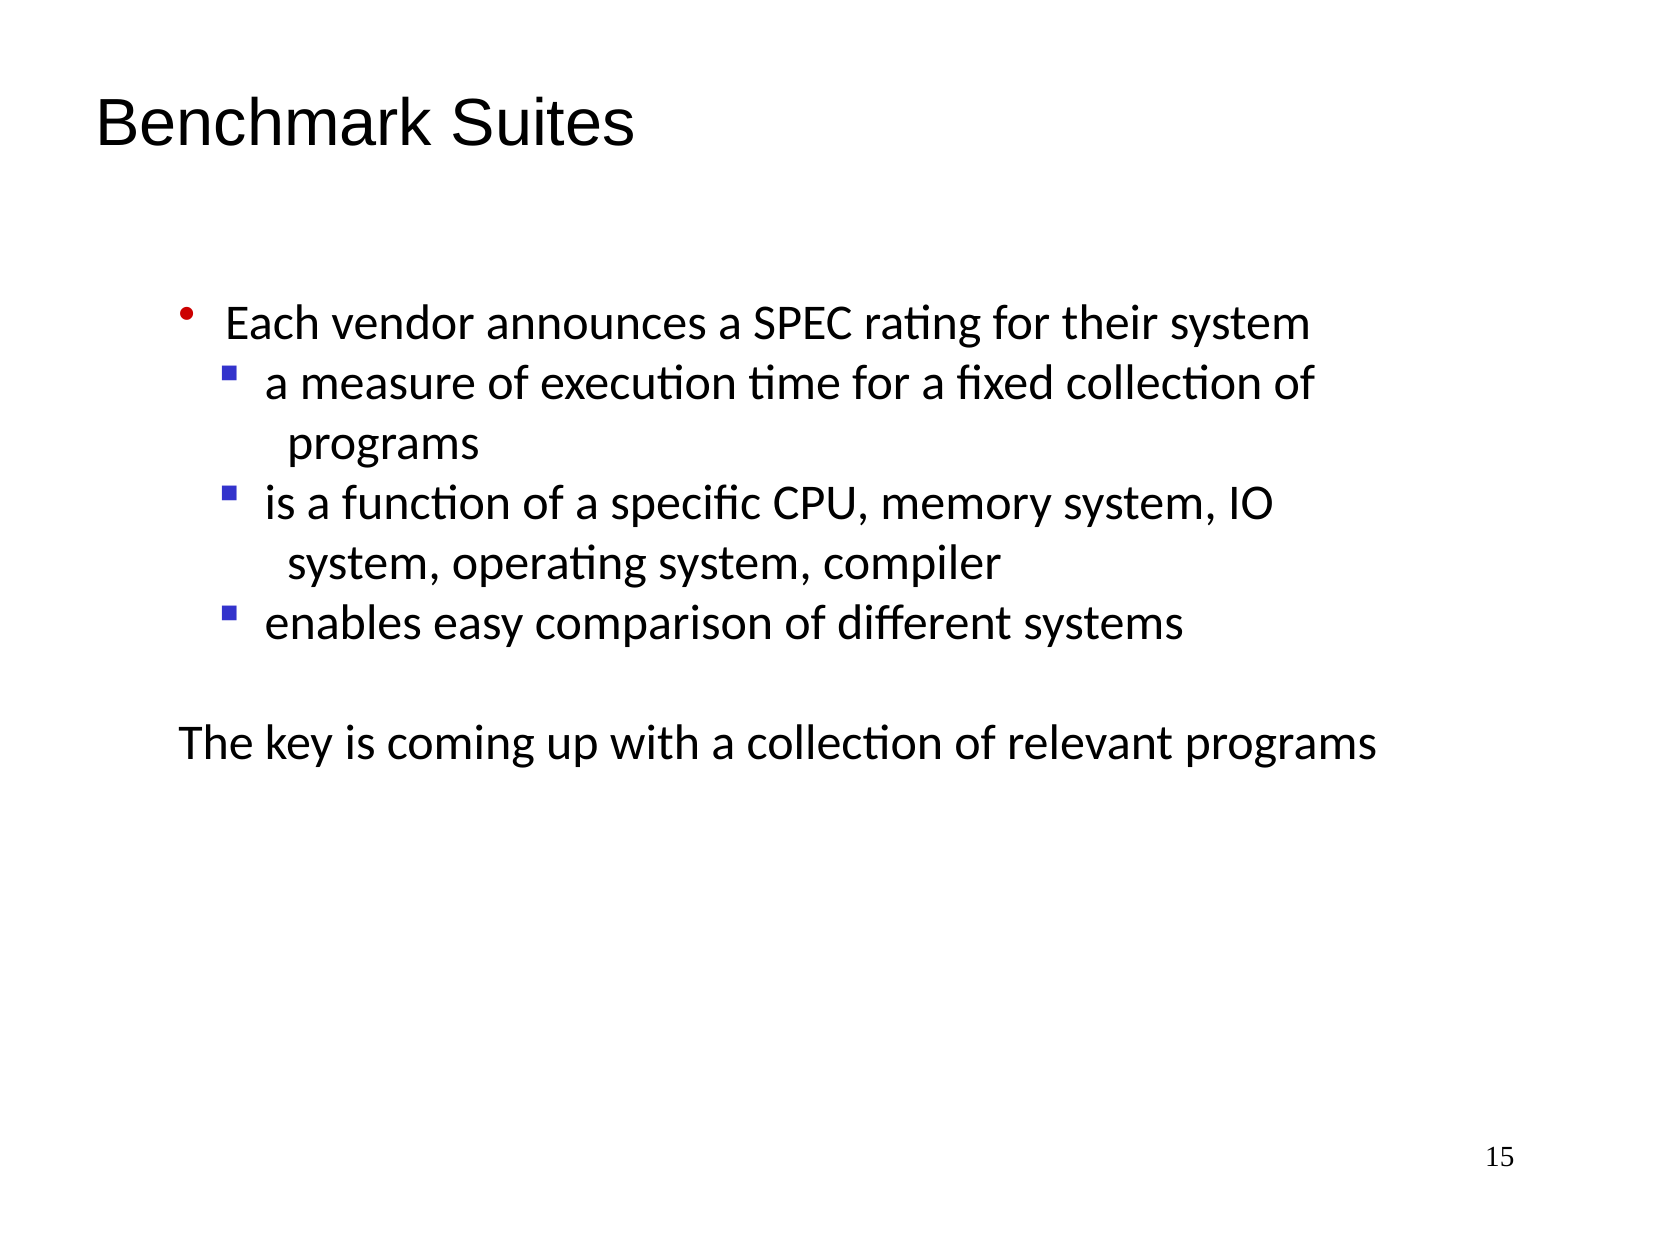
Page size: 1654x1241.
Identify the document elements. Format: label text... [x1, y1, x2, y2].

slide_number <number> [1185, 1129, 1530, 1213]
text_box Each vendor announces a SPEC rating for their system a measure of execution time for a fixed collection of programs is a function of a specific CPU, memory system, IO system, operating system, compiler enables easy comparison of different systems The key is coming up with a collection of relevant programs [163, 282, 1404, 778]
text_box Benchmark Suites [80, 71, 651, 167]
